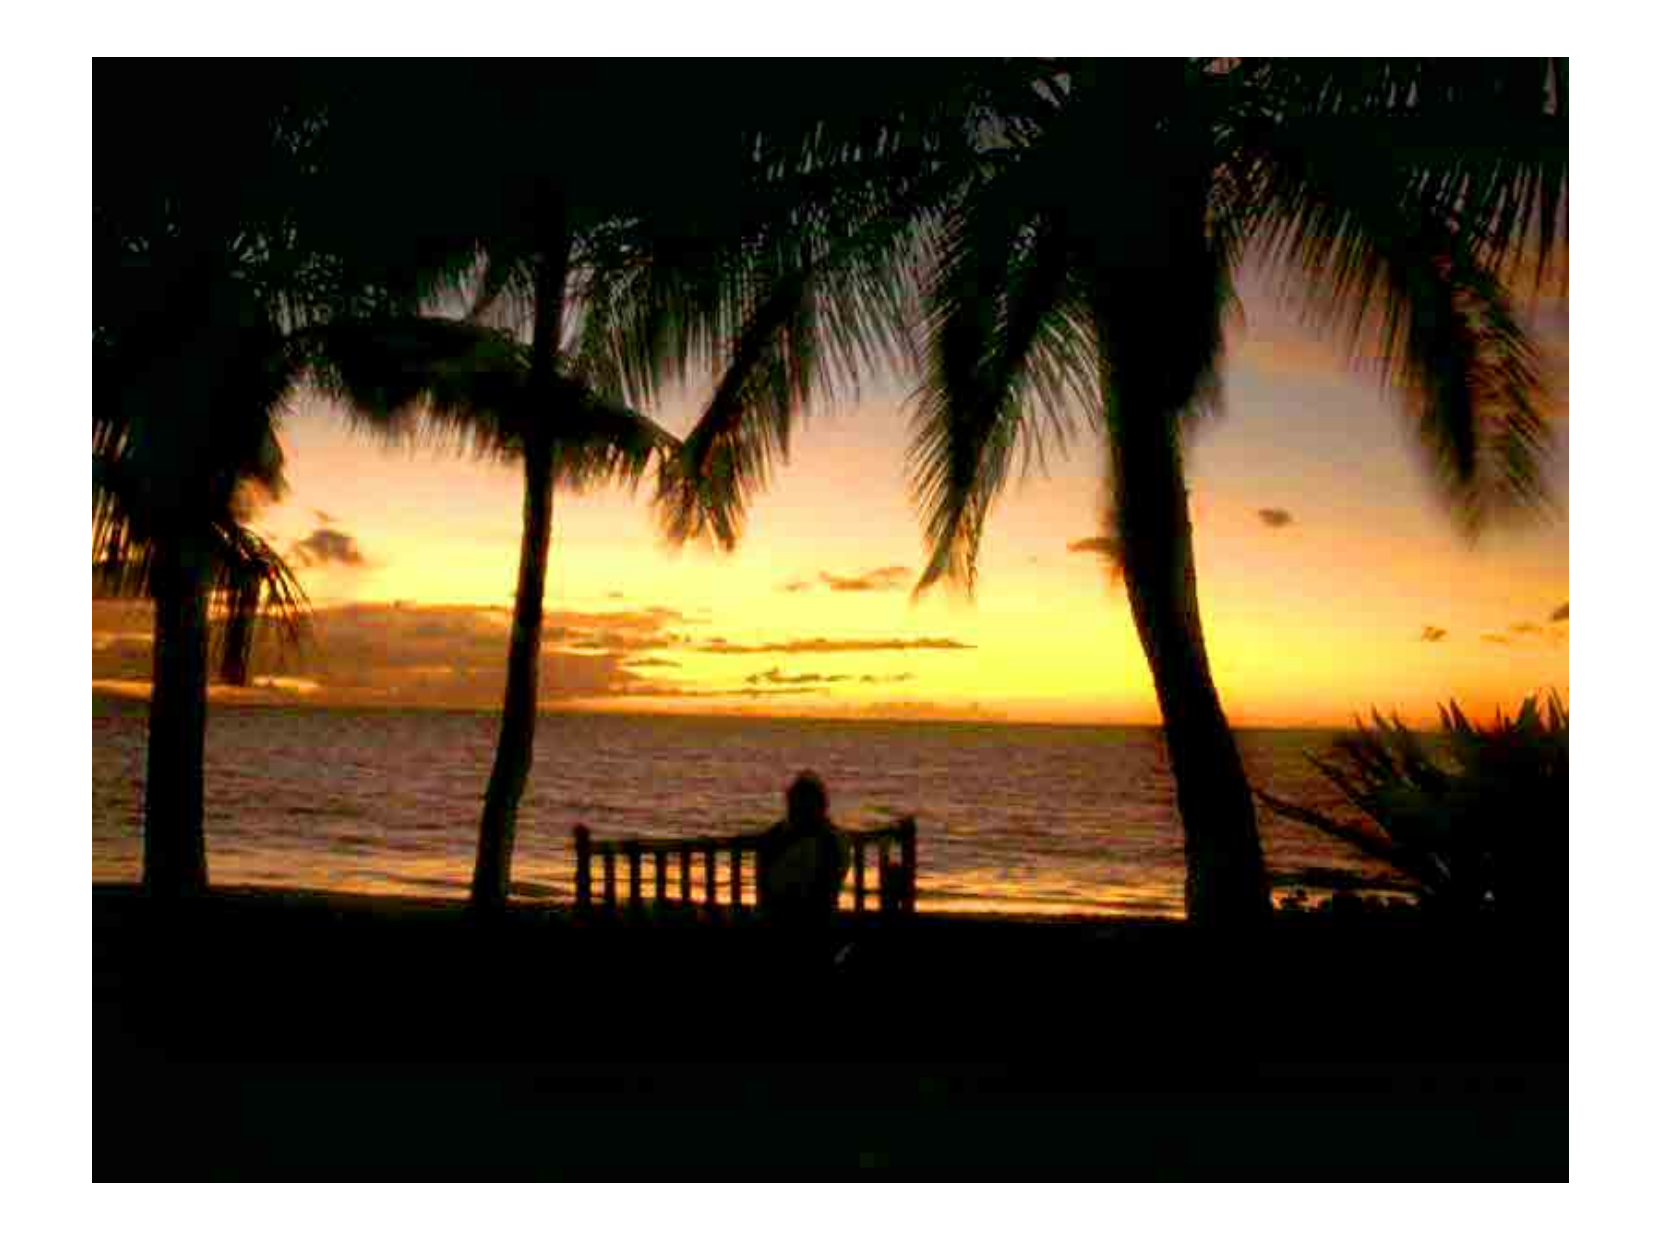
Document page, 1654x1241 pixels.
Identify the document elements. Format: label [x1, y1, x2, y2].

picture [92, 57, 1569, 1183]
